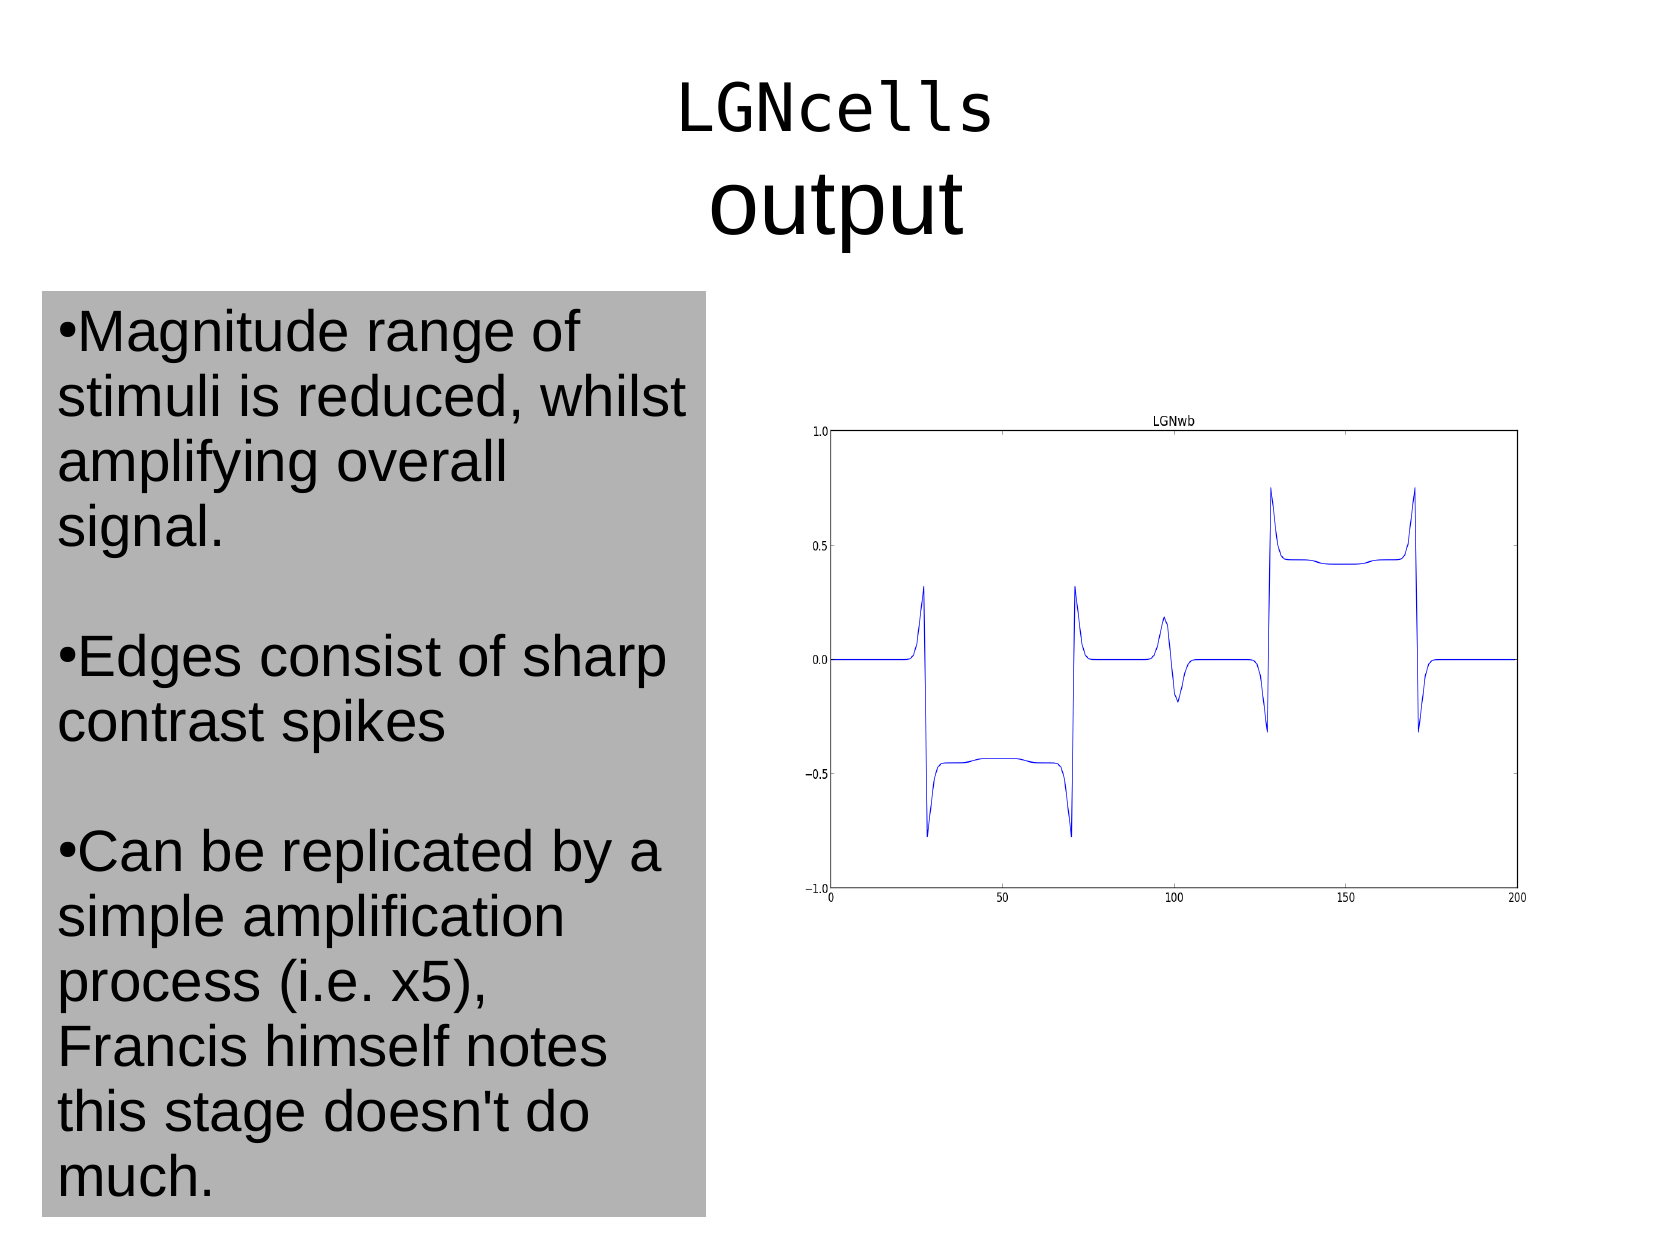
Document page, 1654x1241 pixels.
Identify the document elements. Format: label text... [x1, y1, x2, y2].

picture [720, 374, 1606, 946]
title LGNcells output [540, 47, 1133, 256]
table_header Magnitude range of stimuli is reduced, whilst amplifying overall signal. Edges consist of sharp contrast spikes Can be replicated by a simple amplification process (i.e. x5), Francis himself notes this stage doesn't do much. [42, 291, 706, 1217]
